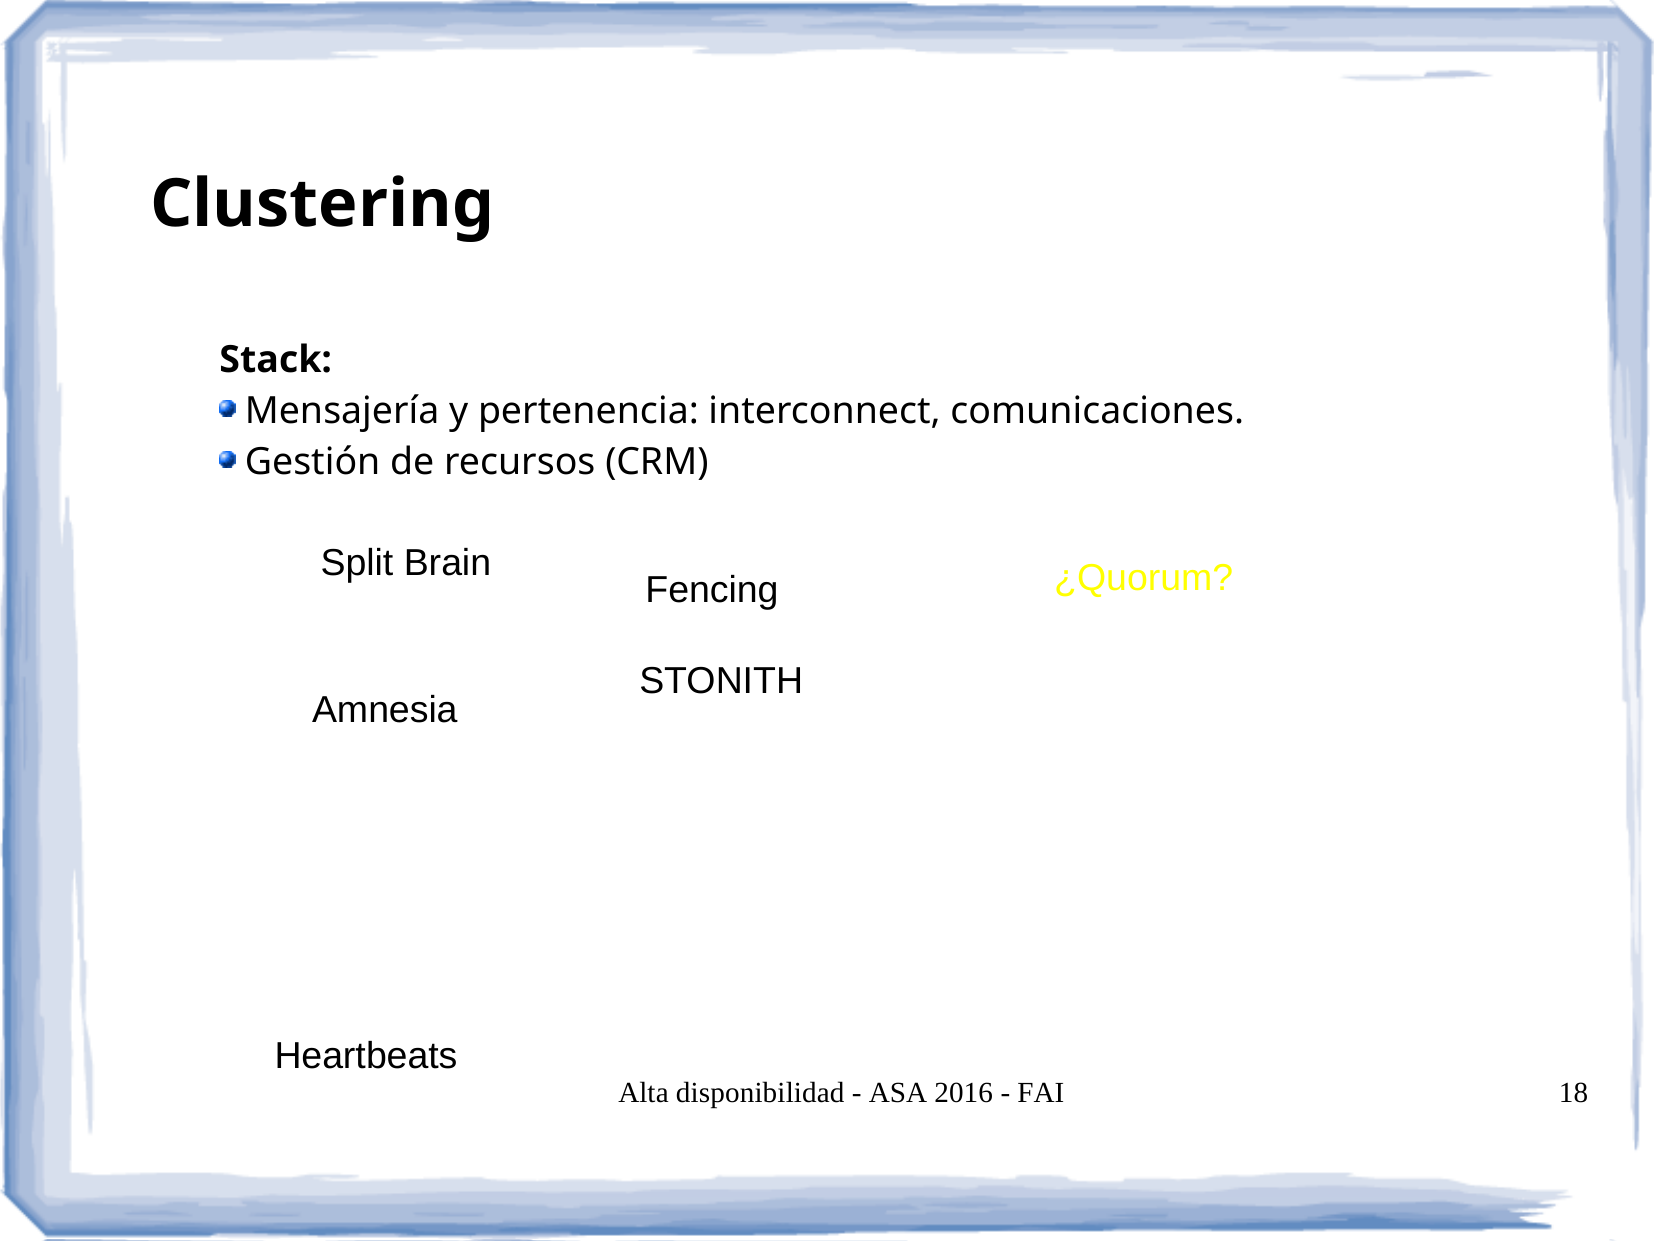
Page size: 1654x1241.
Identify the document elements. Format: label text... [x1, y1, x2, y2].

text_box Heartbeats [259, 1027, 473, 1084]
text_box Fencing [699, 561, 798, 618]
picture [0, 0, 1654, 1241]
text_box Split Brain [295, 533, 532, 591]
text_box Stack: Mensajería y pertenencia: interconnect, comunicaciones. Gestión de recursos (CRM) [204, 324, 1205, 486]
text_box STONITH [624, 651, 1004, 709]
text_box ¿Quorum? [1039, 549, 1282, 649]
text_box Amnesia [297, 681, 473, 739]
text_box Clustering [135, 147, 498, 250]
